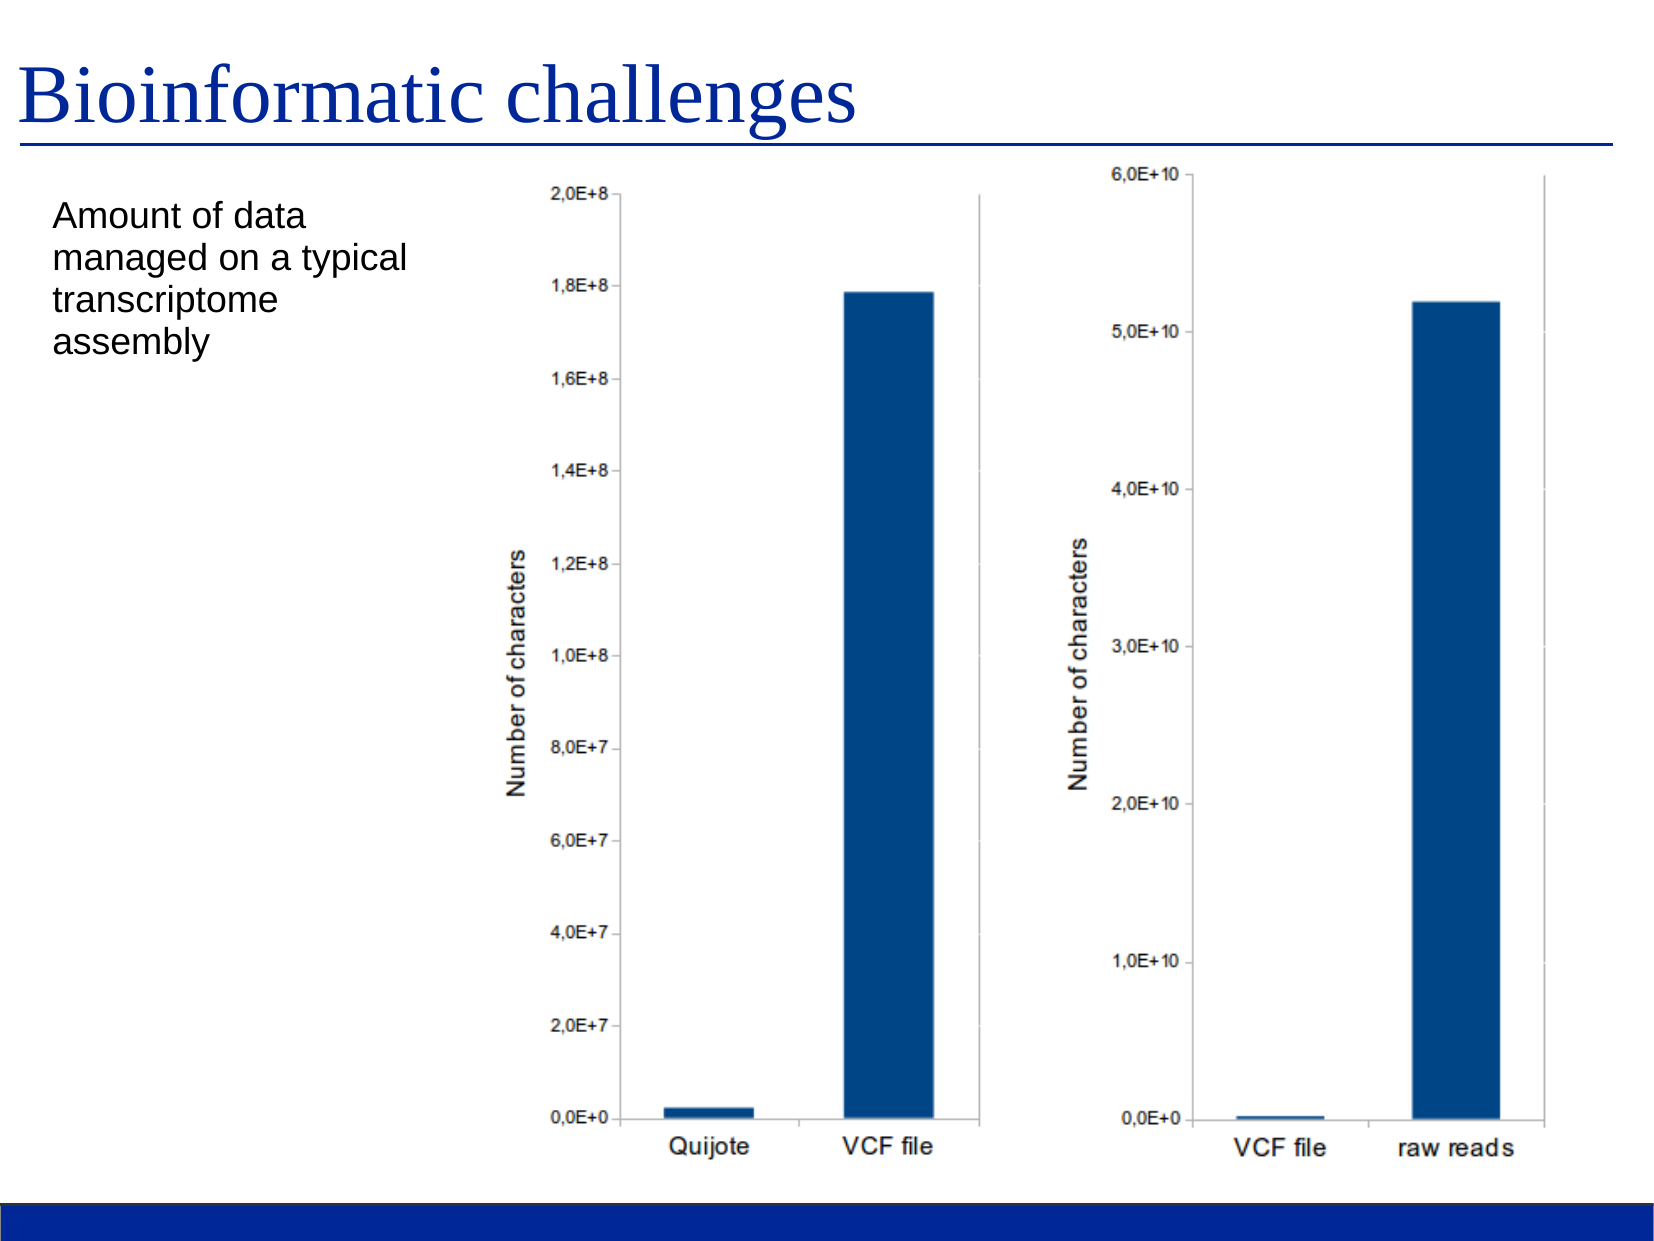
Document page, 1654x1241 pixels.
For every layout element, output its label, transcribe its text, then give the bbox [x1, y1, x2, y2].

picture [1050, 149, 1554, 1175]
text_box Amount of data managed on a typical transcriptome assembly [37, 187, 451, 371]
title Bioinformatic challenges [17, 0, 1589, 198]
picture [487, 151, 992, 1163]
